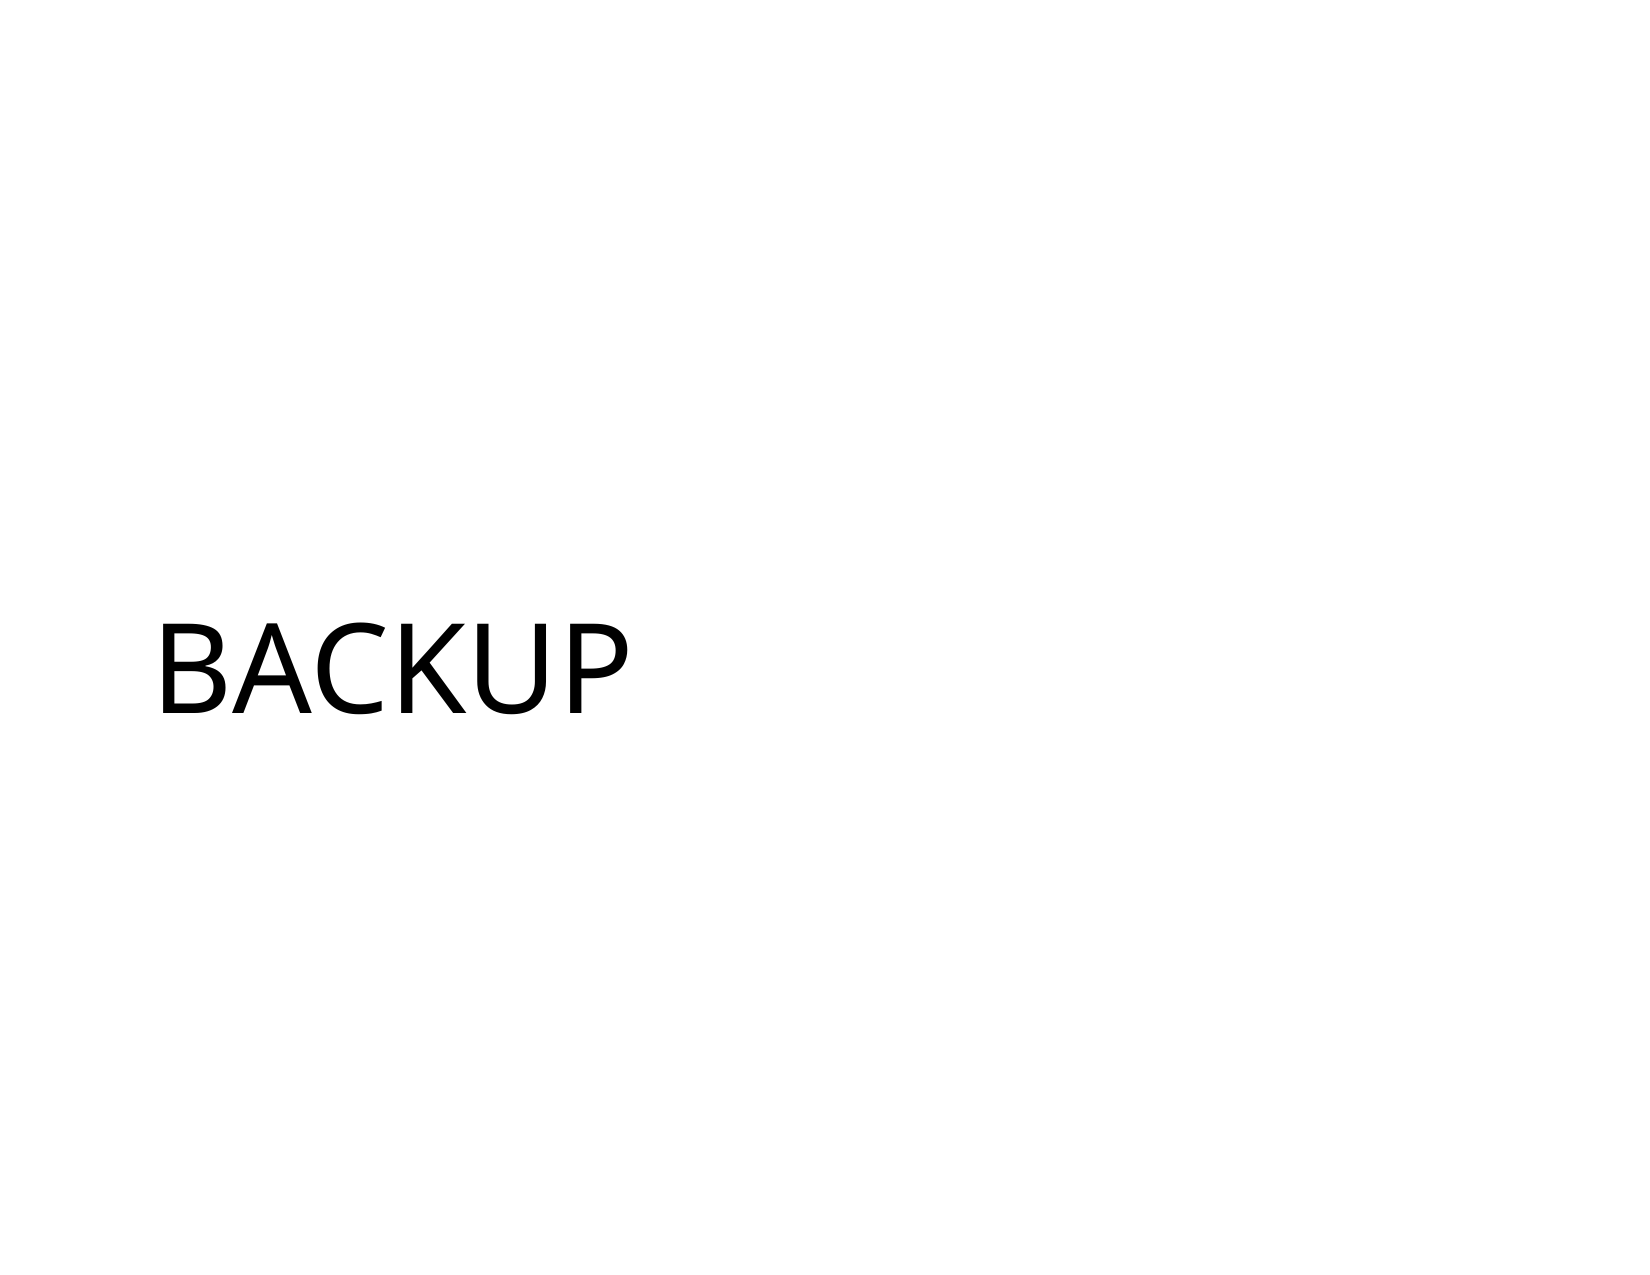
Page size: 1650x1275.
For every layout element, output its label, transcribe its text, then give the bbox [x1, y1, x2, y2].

title BACKUP [136, 280, 1650, 749]
